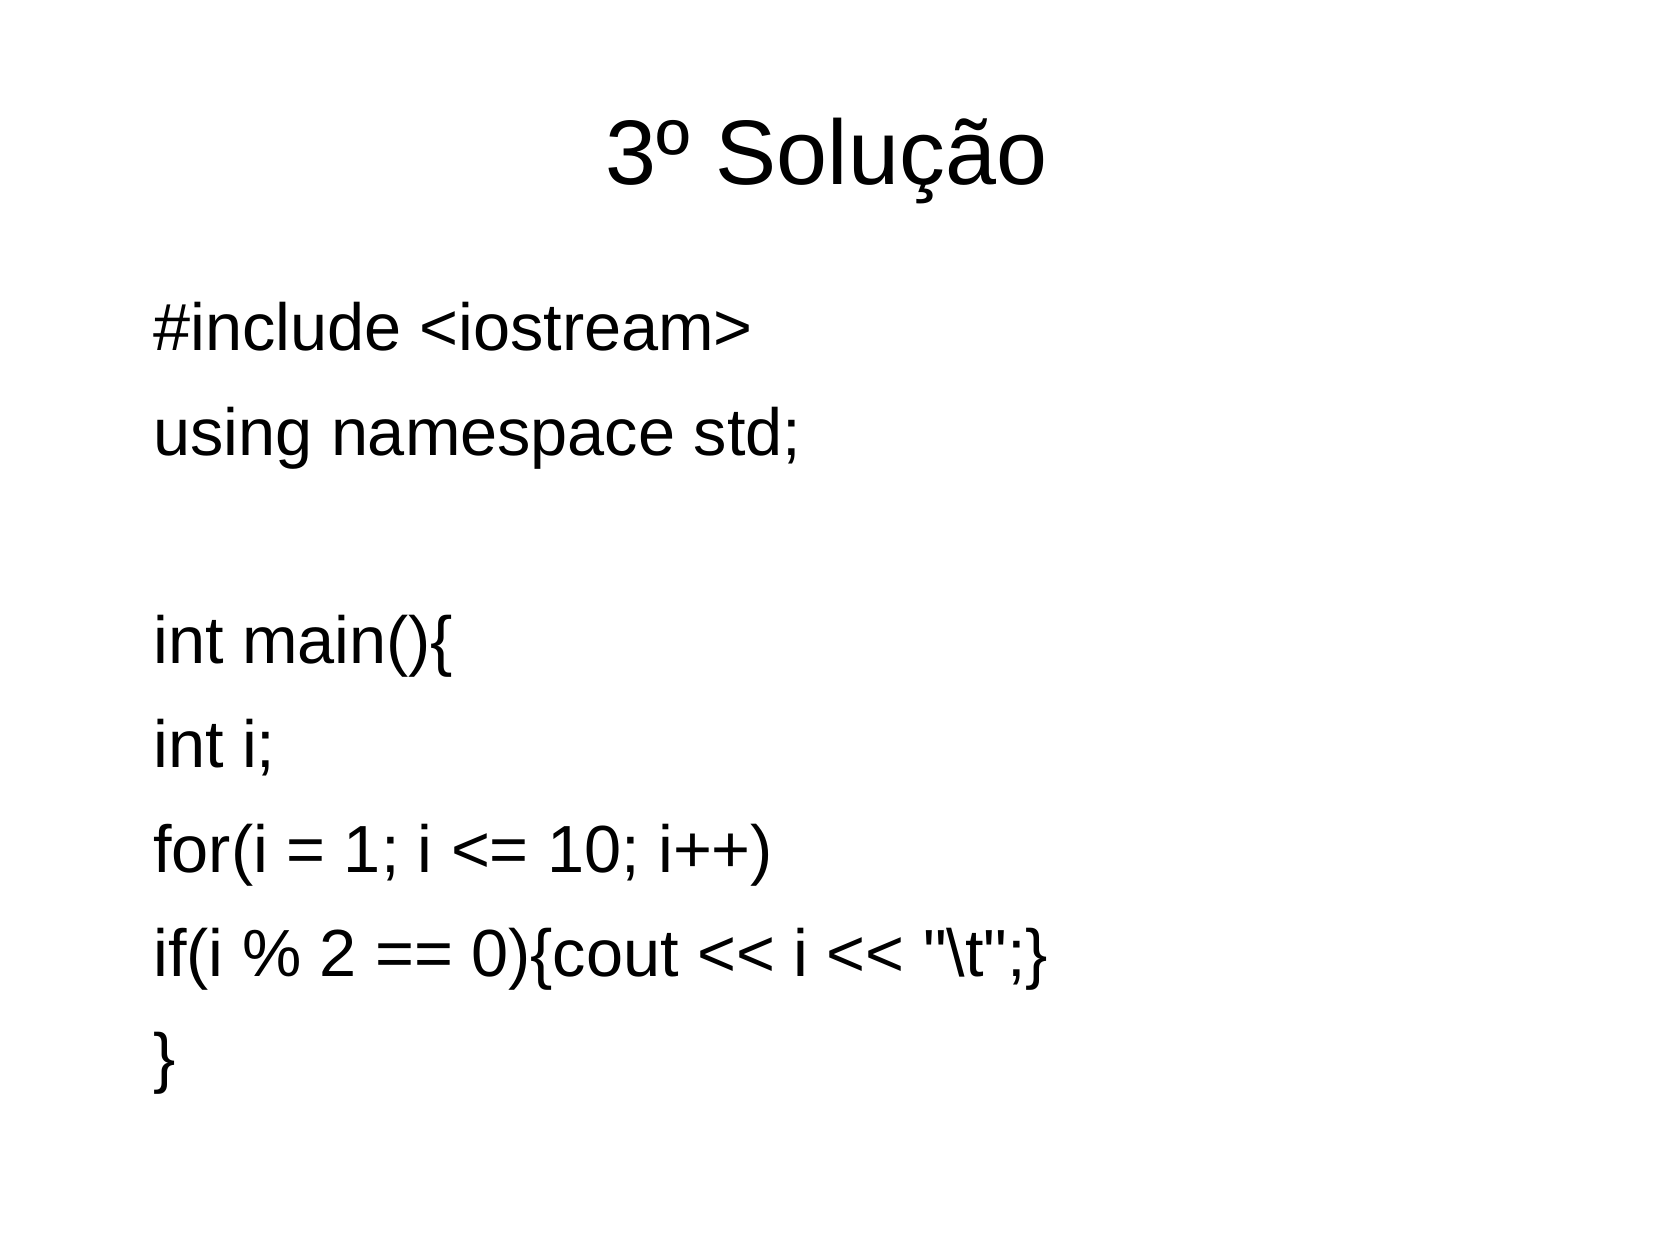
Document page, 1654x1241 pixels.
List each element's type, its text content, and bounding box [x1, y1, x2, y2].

title 3º Solução [82, 49, 1571, 257]
list #include <iostream> using namespace std; int main(){ int i; for(i = 1; i <= 10; i++) if(i % 2 == 0){cout << i << "\t";} } [82, 290, 1571, 1109]
